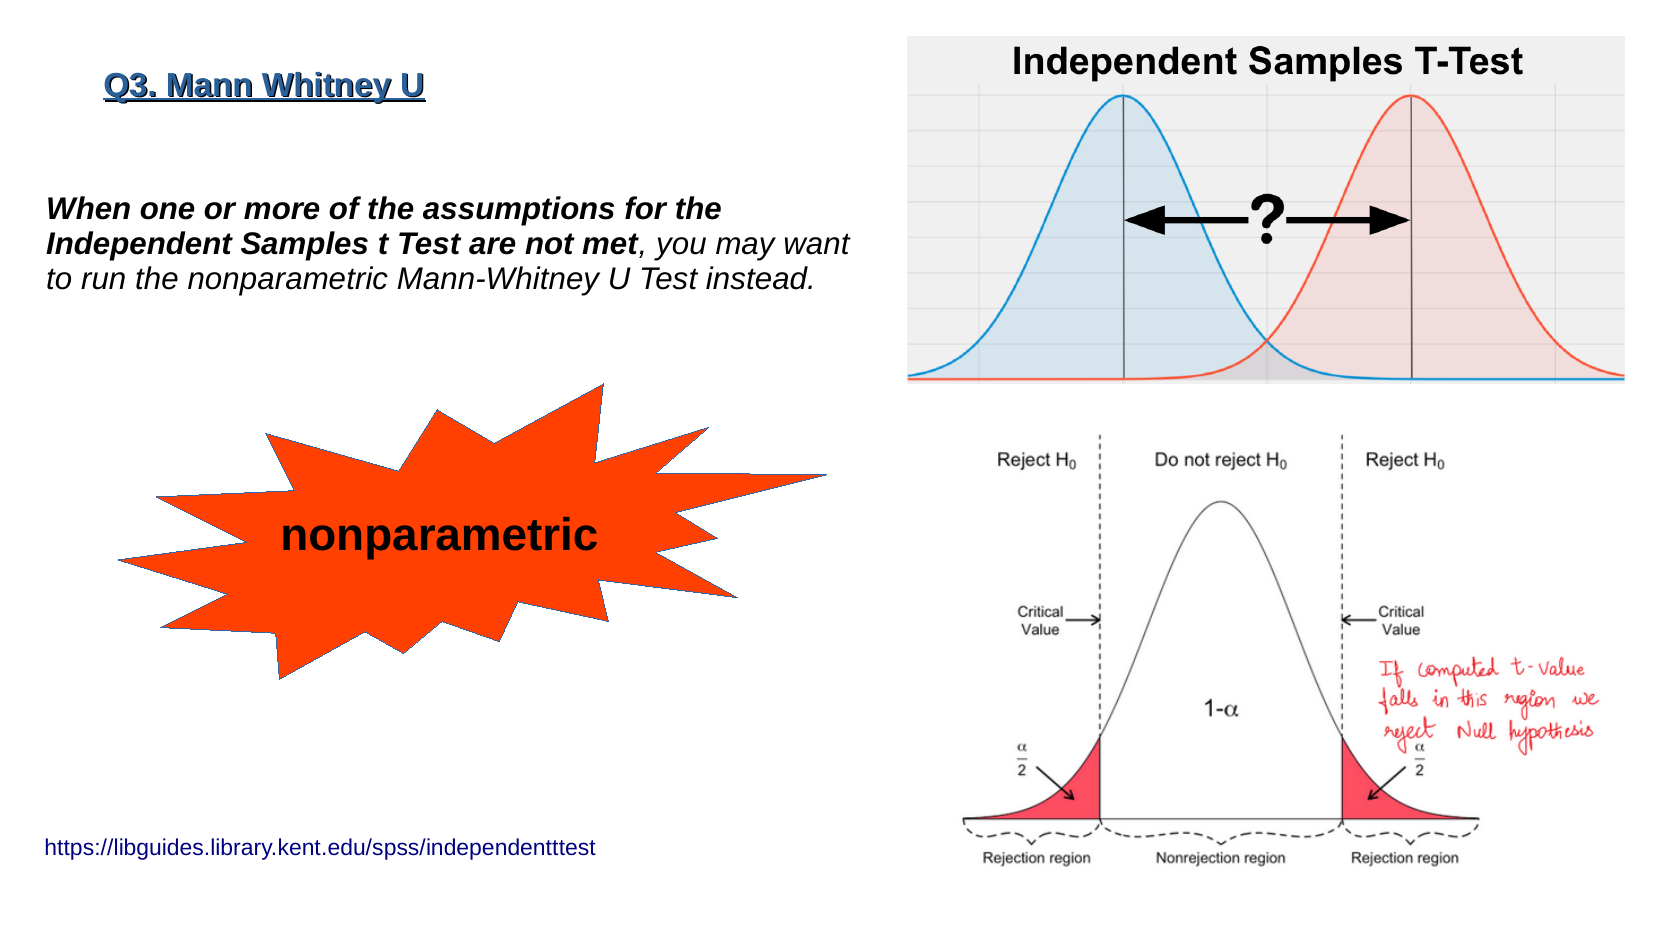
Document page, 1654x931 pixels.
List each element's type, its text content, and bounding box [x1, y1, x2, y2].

text_box nonparametric [265, 501, 635, 600]
text_box Q3. Mann Whitney U [88, 59, 685, 111]
text_box When one or more of the assumptions for the Independent Samples t Test are not met, you may want to run the nonparametric Mann-Whitney U Test instead. [31, 184, 886, 826]
picture [944, 415, 1611, 886]
text_box https://libguides.library.kent.edu/spss/independentttest [29, 826, 958, 884]
text_box [118, 383, 827, 680]
picture [907, 36, 1625, 384]
